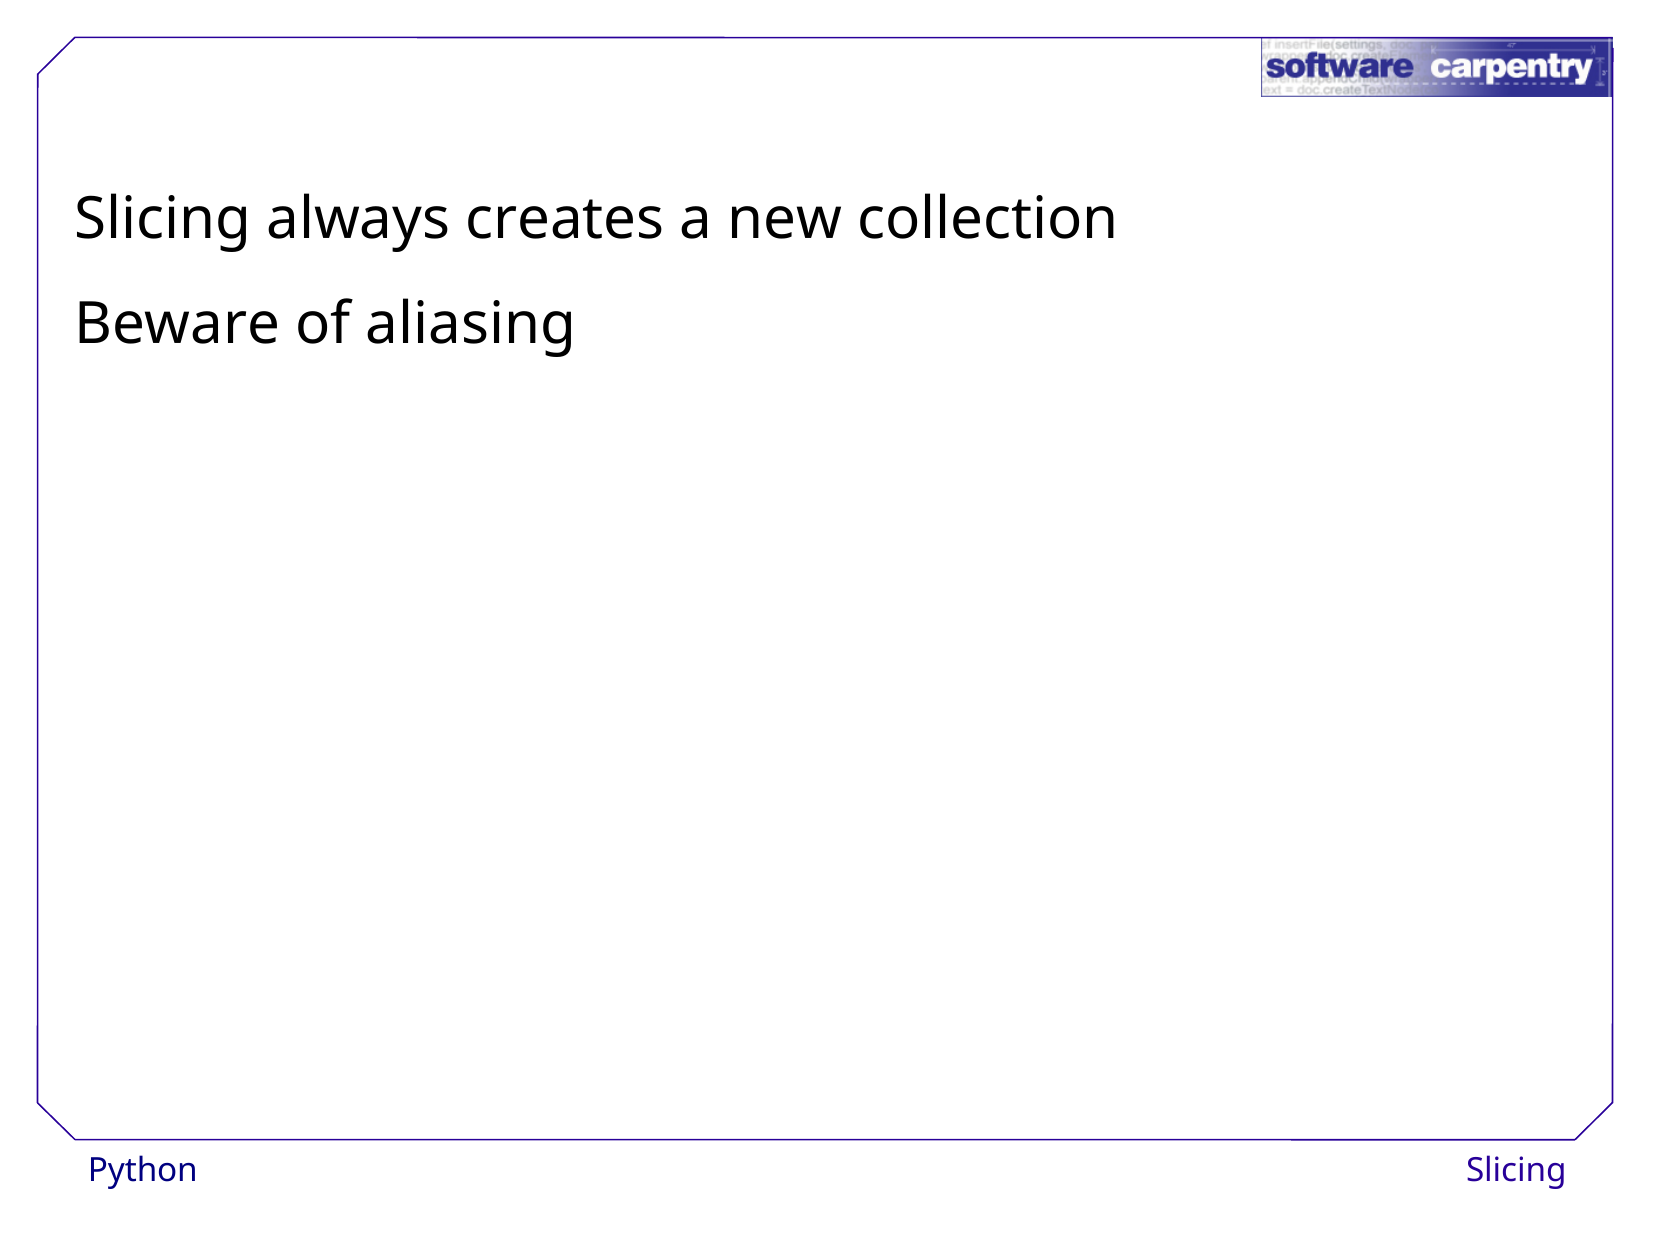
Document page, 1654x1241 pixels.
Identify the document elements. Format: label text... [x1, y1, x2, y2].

picture [1261, 39, 1613, 97]
text_box Slicing always creates a new collection Beware of aliasing [59, 137, 1285, 364]
